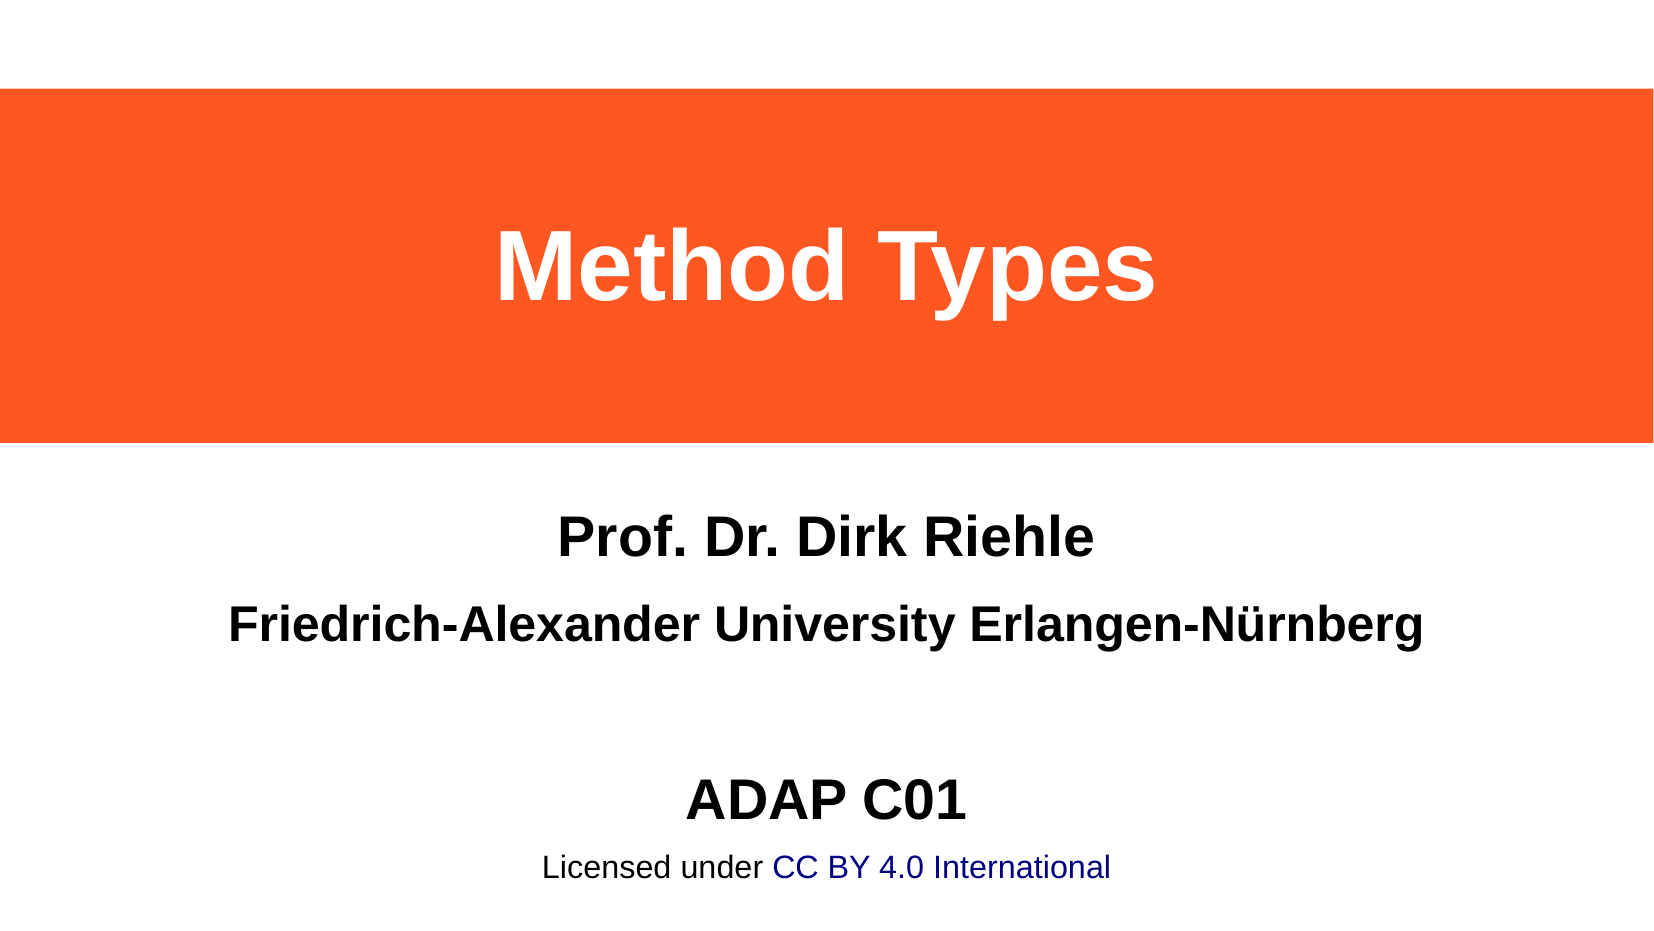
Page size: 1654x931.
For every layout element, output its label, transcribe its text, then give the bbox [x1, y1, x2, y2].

title Method Types [0, 88, 1654, 443]
subtitle Prof. Dr. Dirk Riehle Friedrich-Alexander University Erlangen-Nürnberg ADAP C01 Licensed under CC BY 4.0 International [29, 472, 1625, 886]
